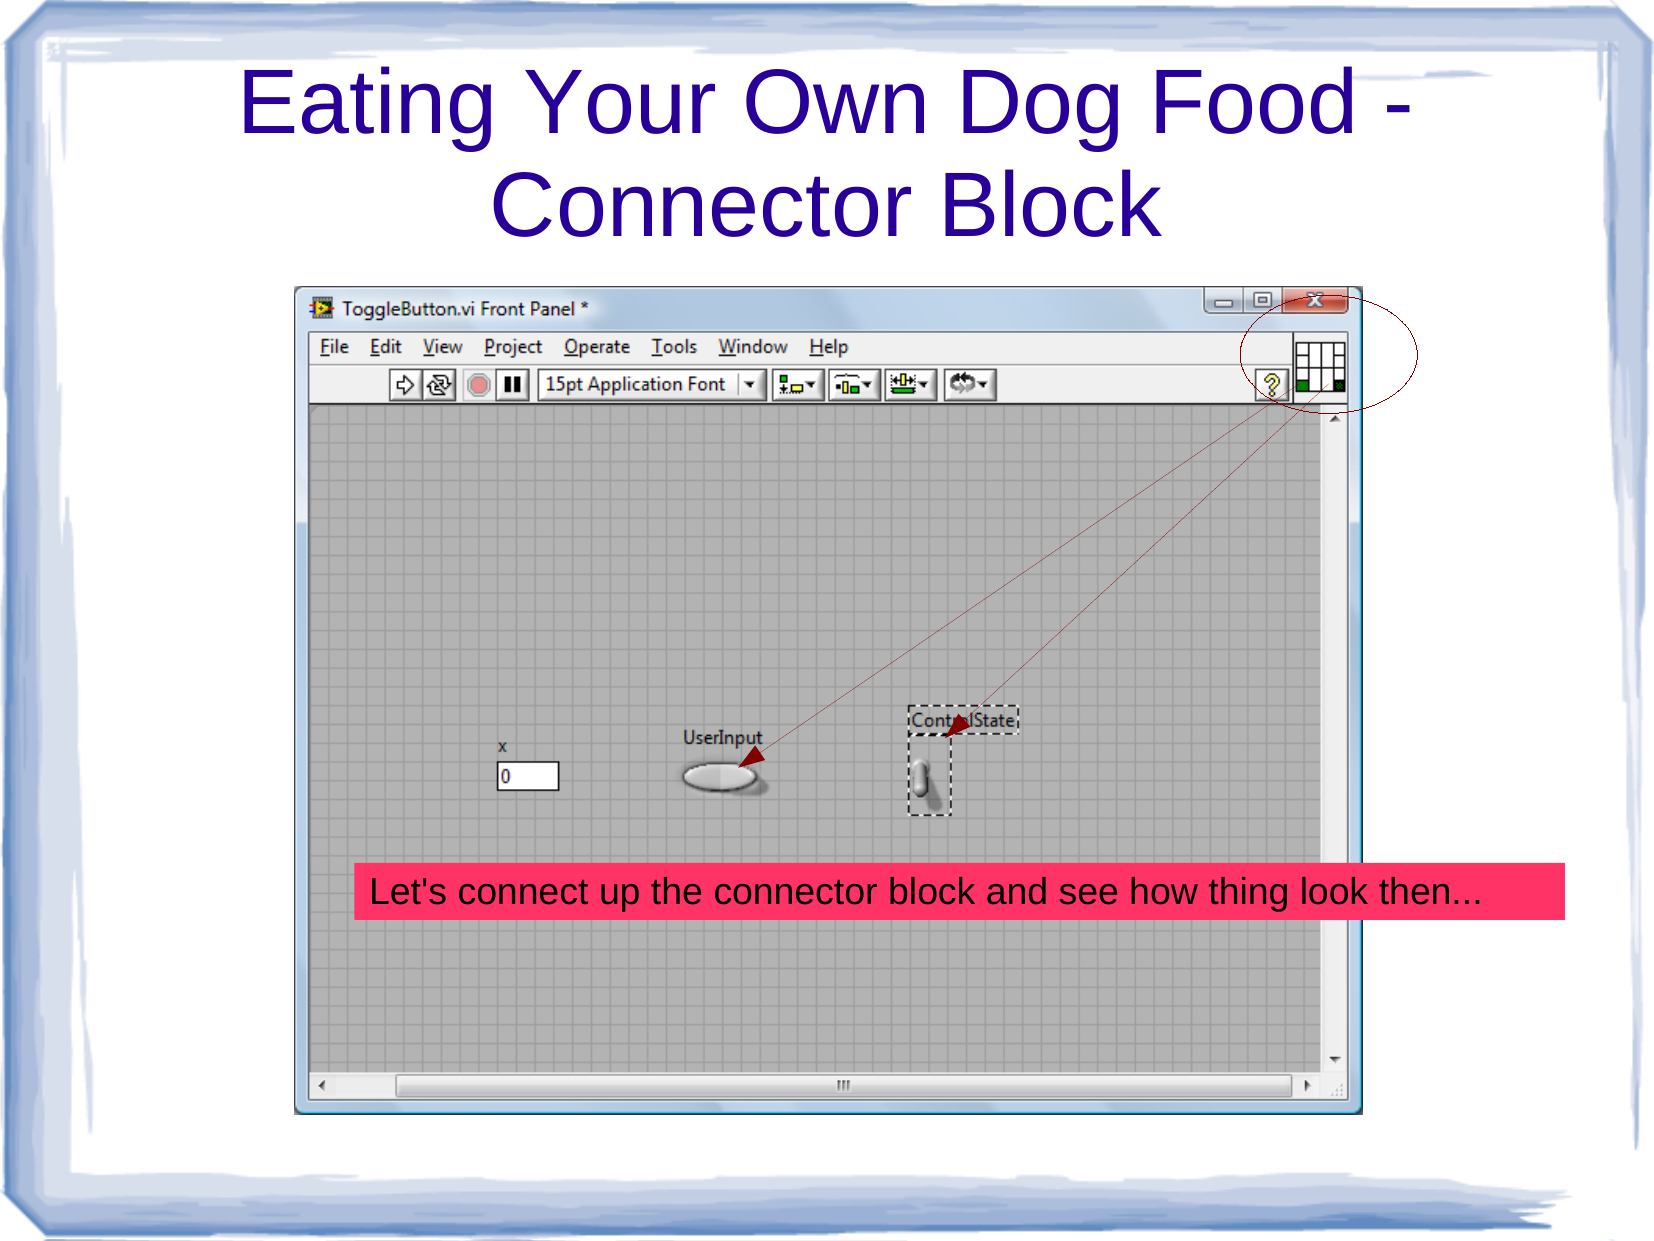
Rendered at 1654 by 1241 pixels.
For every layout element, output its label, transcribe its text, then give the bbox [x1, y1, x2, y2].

title Eating Your Own Dog Food - Connector Block [82, 50, 1571, 256]
text_box Let's connect up the connector block and see how thing look then... [354, 862, 1565, 920]
text_box [1240, 295, 1418, 414]
picture [0, 0, 1654, 1241]
